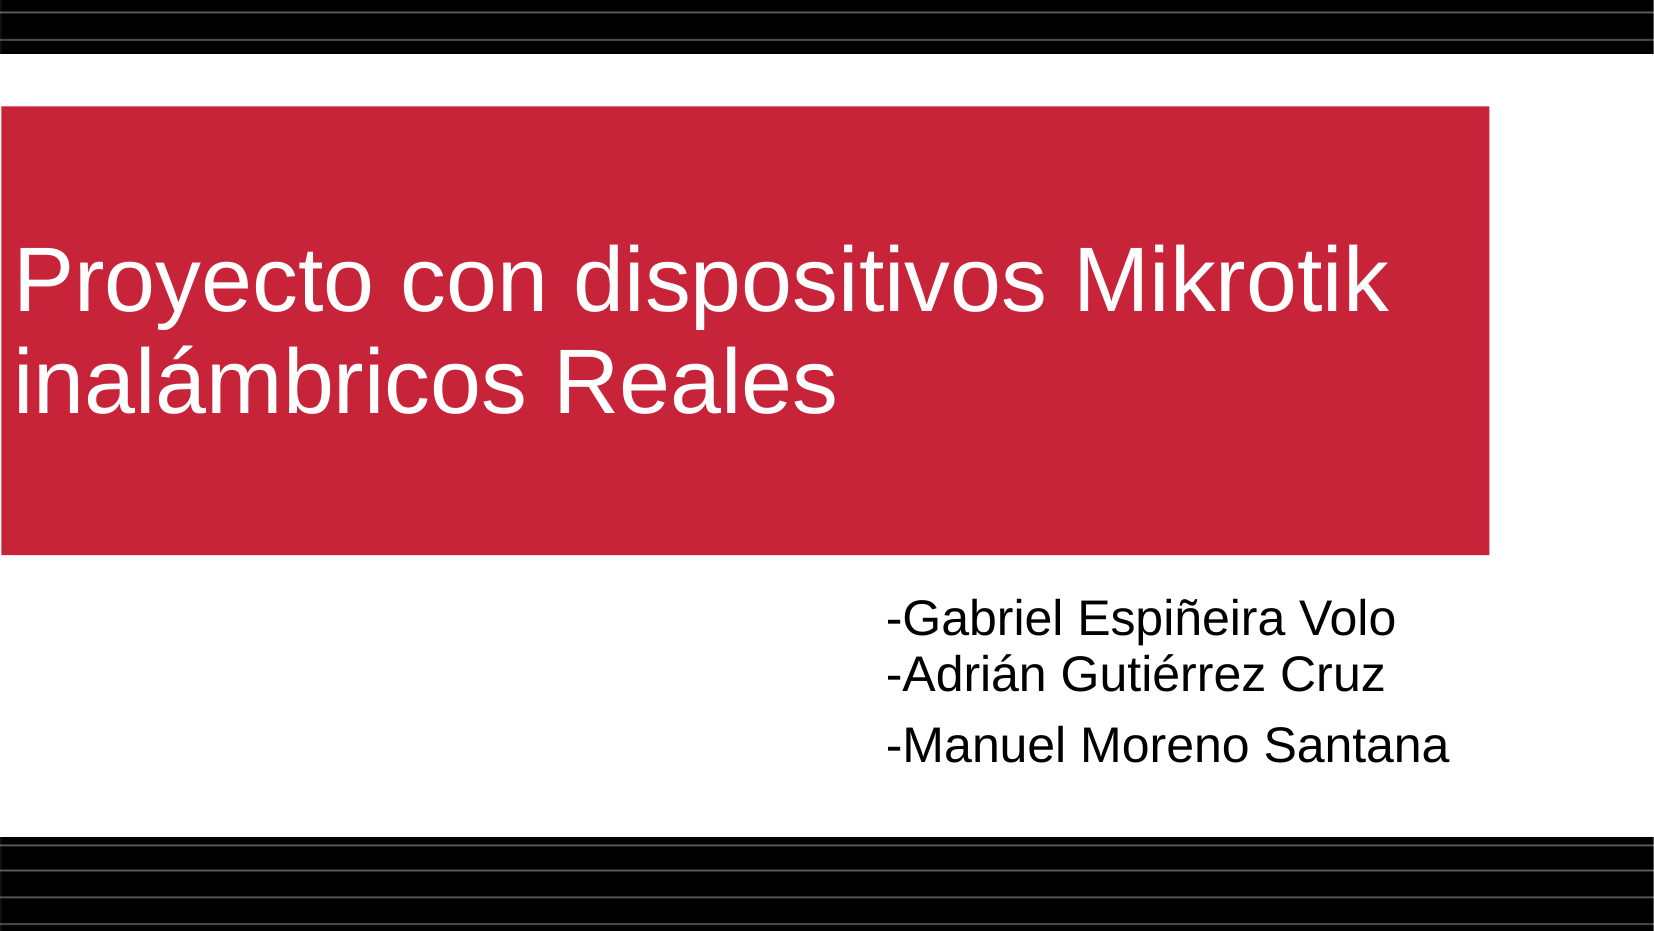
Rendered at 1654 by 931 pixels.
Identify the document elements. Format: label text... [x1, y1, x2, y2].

picture [0, 0, 1654, 54]
picture [0, 837, 1654, 931]
subtitle -Gabriel Espiñeira Volo -Adrián Gutiérrez Cruz -Manuel Moreno Santana [885, 590, 1654, 804]
title Proyecto con dispositivos Mikrotik inalámbricos Reales [1, 106, 1490, 556]
